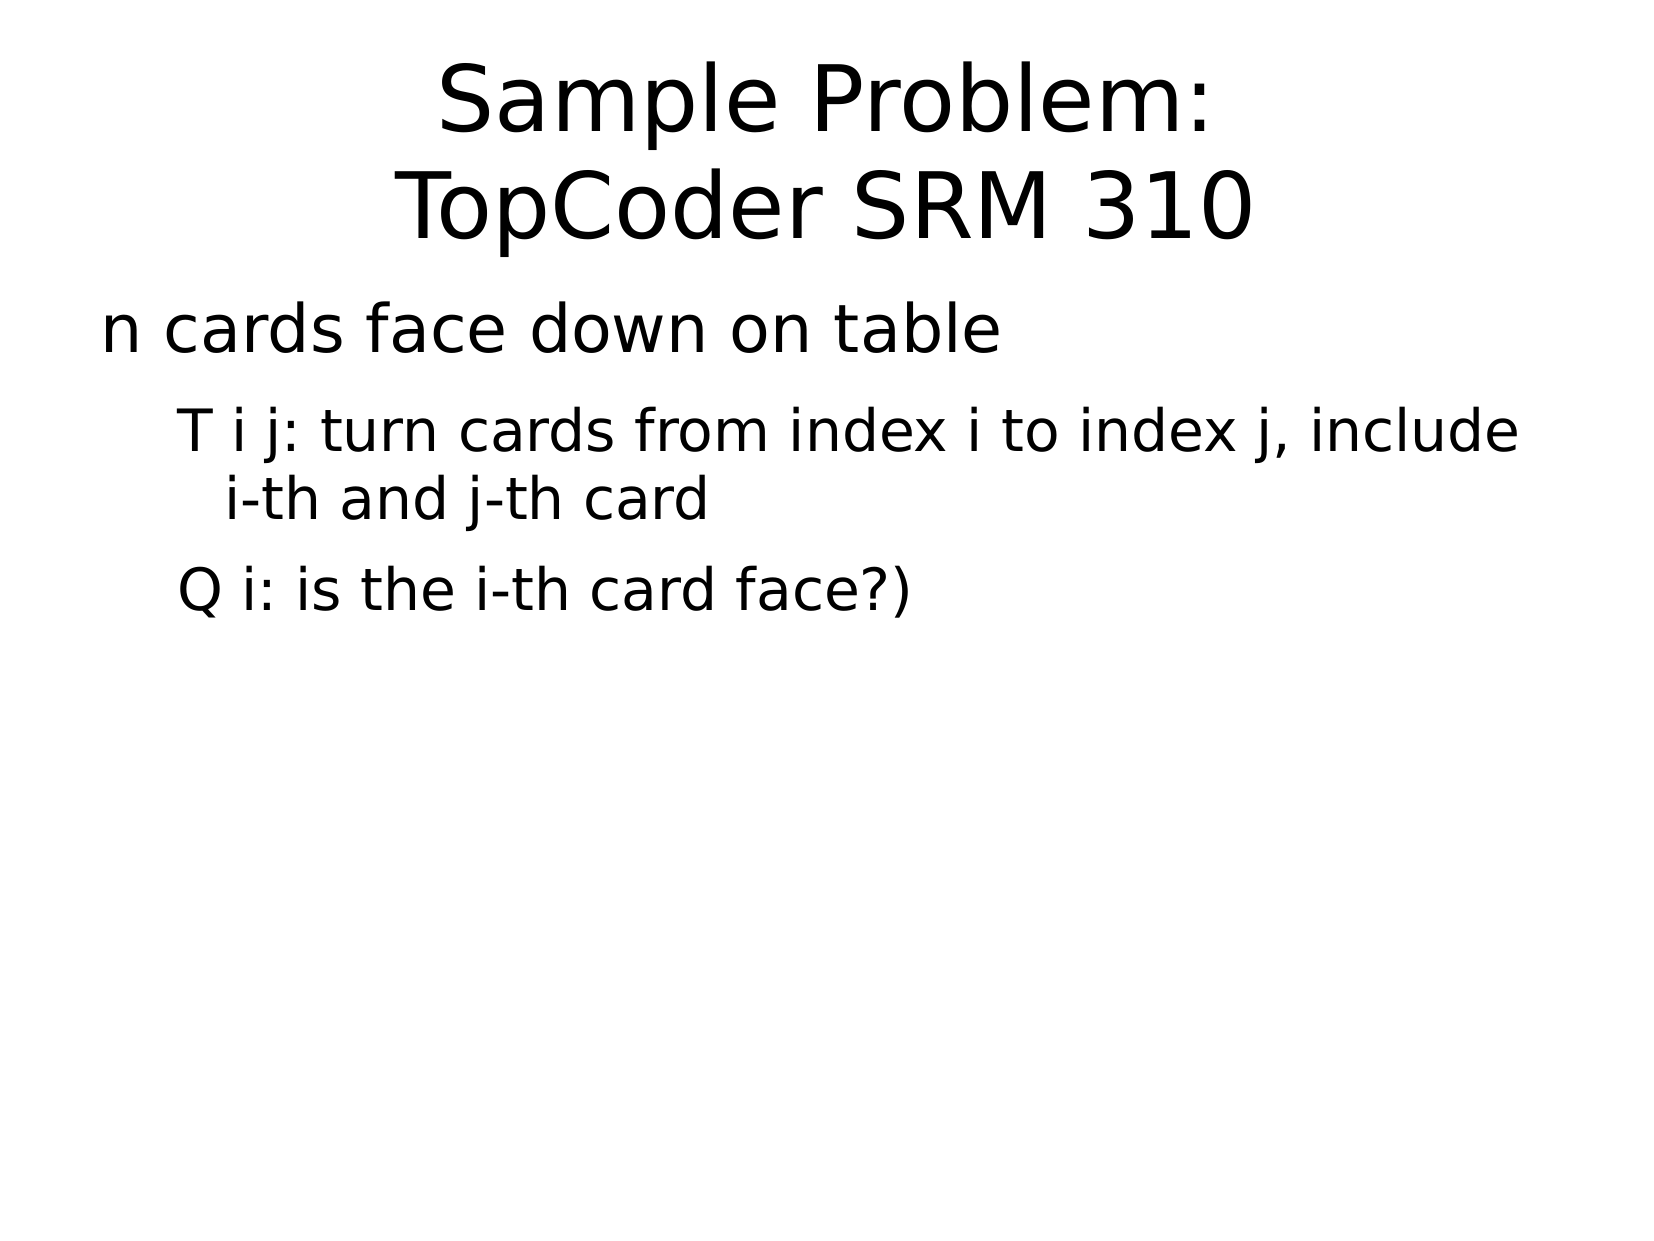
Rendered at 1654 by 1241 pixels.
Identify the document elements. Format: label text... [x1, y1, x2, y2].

list n cards face down on table T i j: turn cards from index i to index j, include i-th and j-th card Q i: is the i-th card face?) [82, 290, 1571, 1094]
title Sample Problem: TopCoder SRM 310 [82, 45, 1571, 261]
